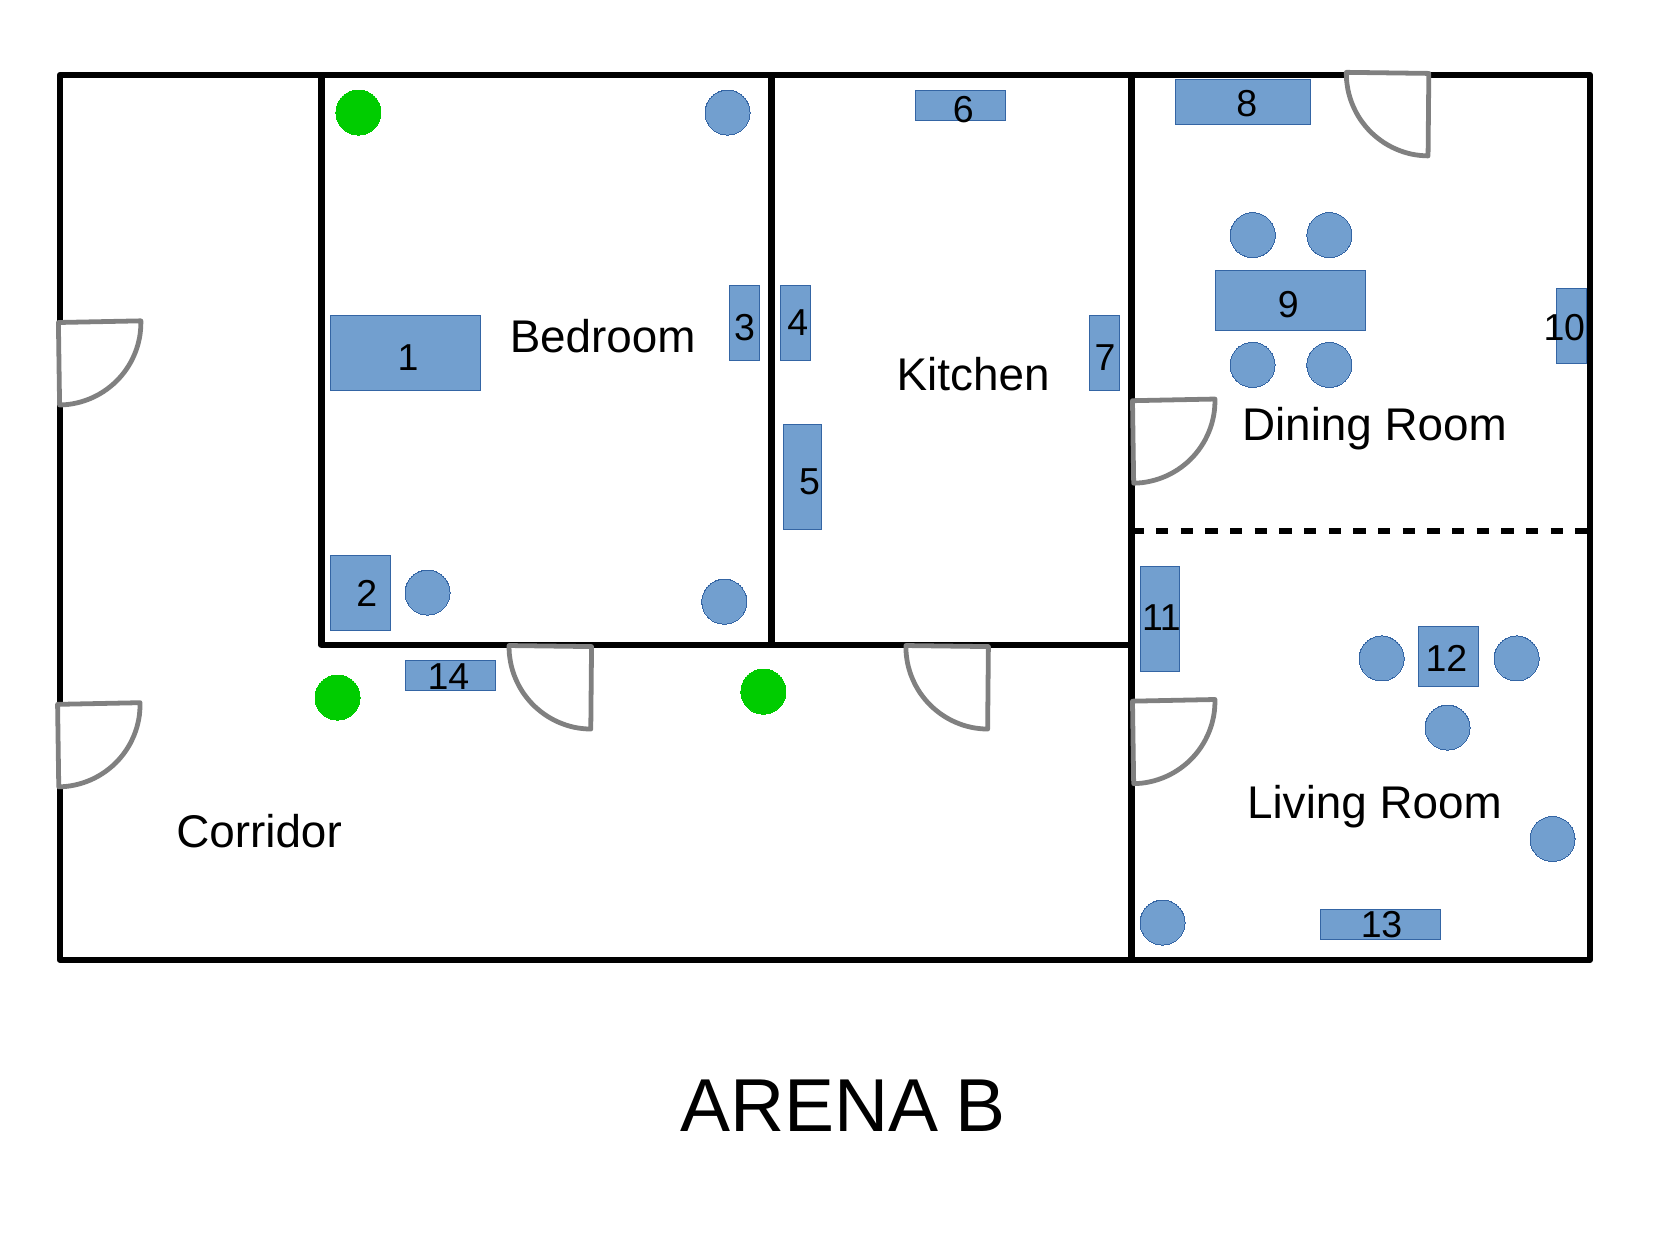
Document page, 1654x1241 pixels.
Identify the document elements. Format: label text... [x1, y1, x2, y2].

text_box 8 [1221, 75, 1273, 132]
text_box 3 [719, 299, 770, 357]
text_box 2 [341, 565, 392, 623]
text_box 6 [938, 81, 989, 138]
text_box 4 [772, 293, 823, 351]
text_box 12 [1410, 630, 1483, 688]
text_box [57, 72, 1591, 961]
text_box 9 [1263, 275, 1314, 333]
text_box Dining Room [1227, 391, 1522, 458]
text_box 5 [784, 453, 835, 510]
text_box 1 [382, 329, 434, 386]
text_box ARENA B [665, 1055, 1071, 1155]
text_box Kitchen [881, 341, 1065, 408]
text_box 7 [1079, 329, 1131, 386]
text_box 10 [1528, 299, 1601, 357]
text_box 14 [412, 647, 485, 705]
text_box Corridor [161, 798, 357, 865]
text_box 13 [1345, 895, 1418, 953]
text_box 11 [1127, 588, 1199, 646]
text_box Living Room [1232, 769, 1517, 836]
text_box Bedroom [495, 303, 711, 370]
